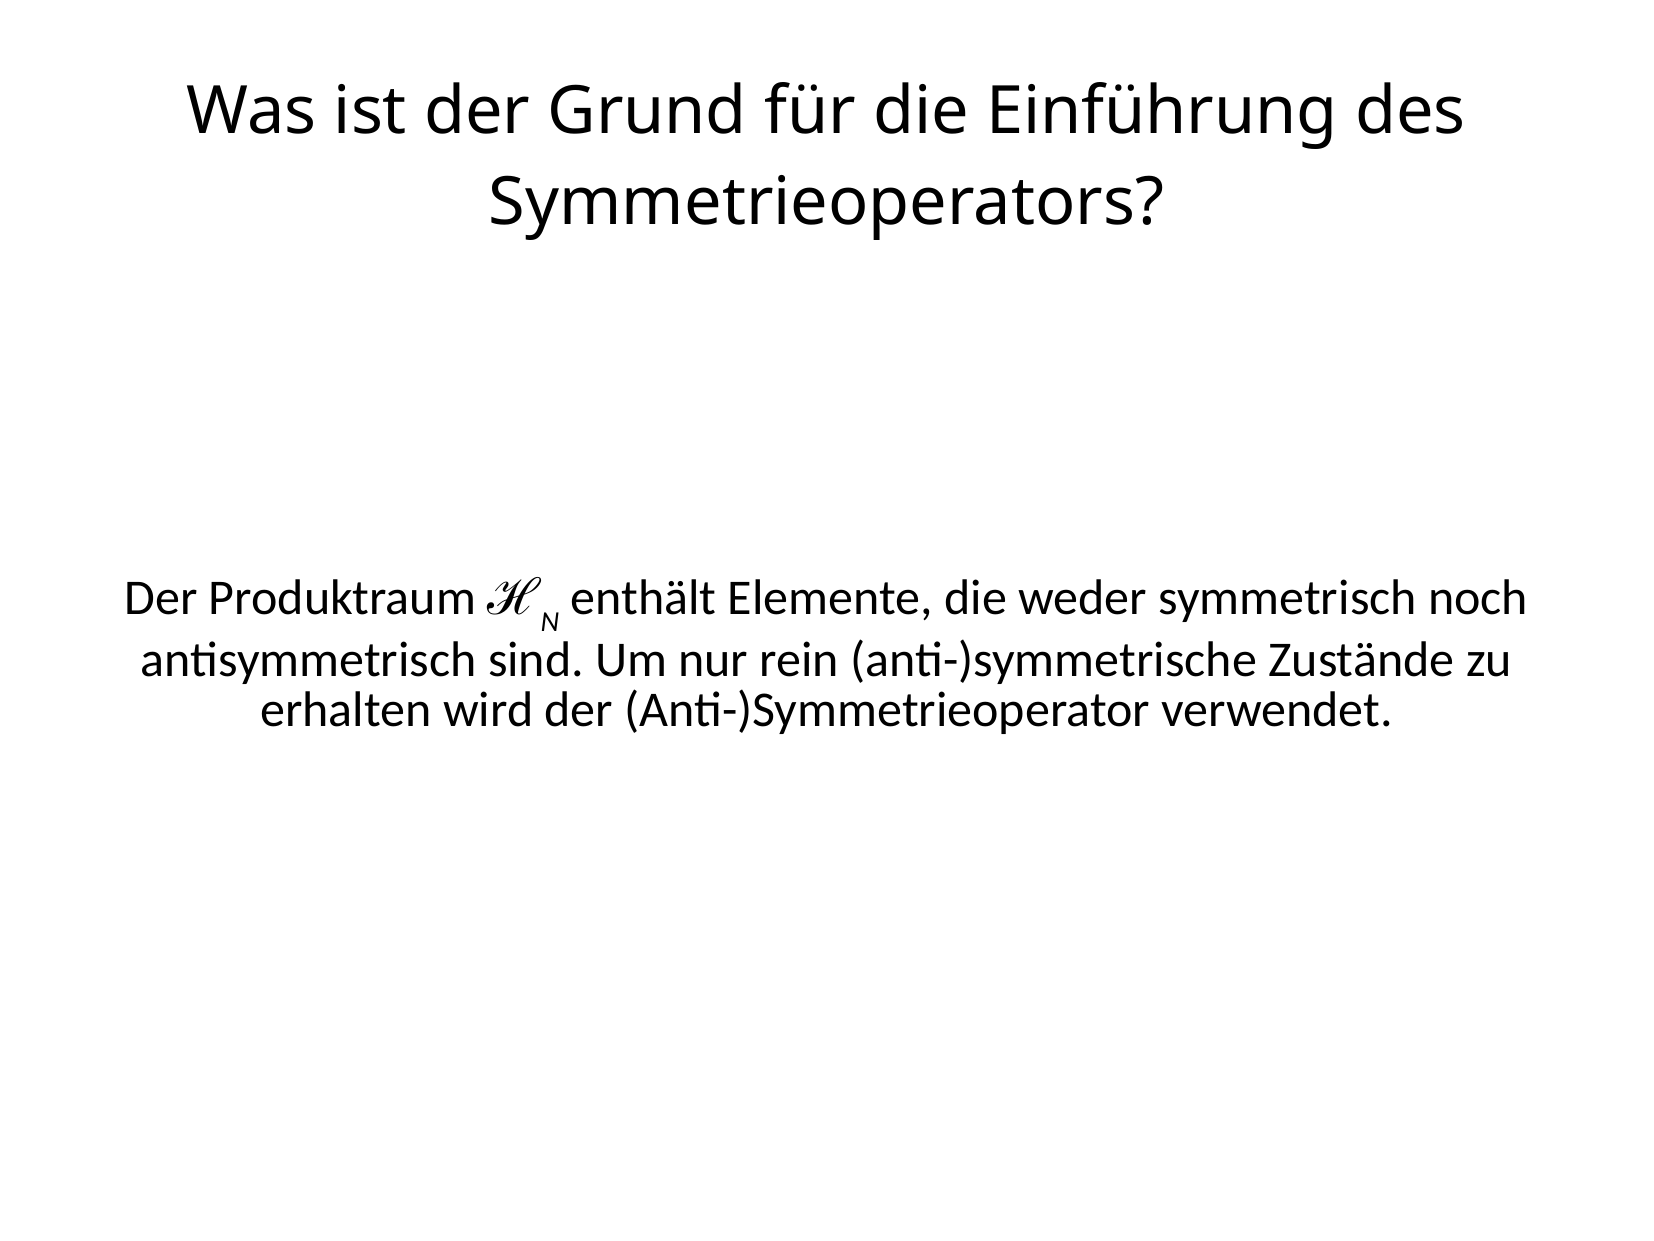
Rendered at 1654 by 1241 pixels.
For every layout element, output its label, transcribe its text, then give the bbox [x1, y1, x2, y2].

subtitle Der Produktraum ℋN enthält Elemente, die weder symmetrisch noch antisymmetrisch sind. Um nur rein (anti-)symmetrische Zustände zu erhalten wird der (Anti-)Symmetrieoperator verwendet. [82, 290, 1571, 1010]
title Was ist der Grund für die Einführung des Symmetrieoperators? [82, 49, 1571, 257]
